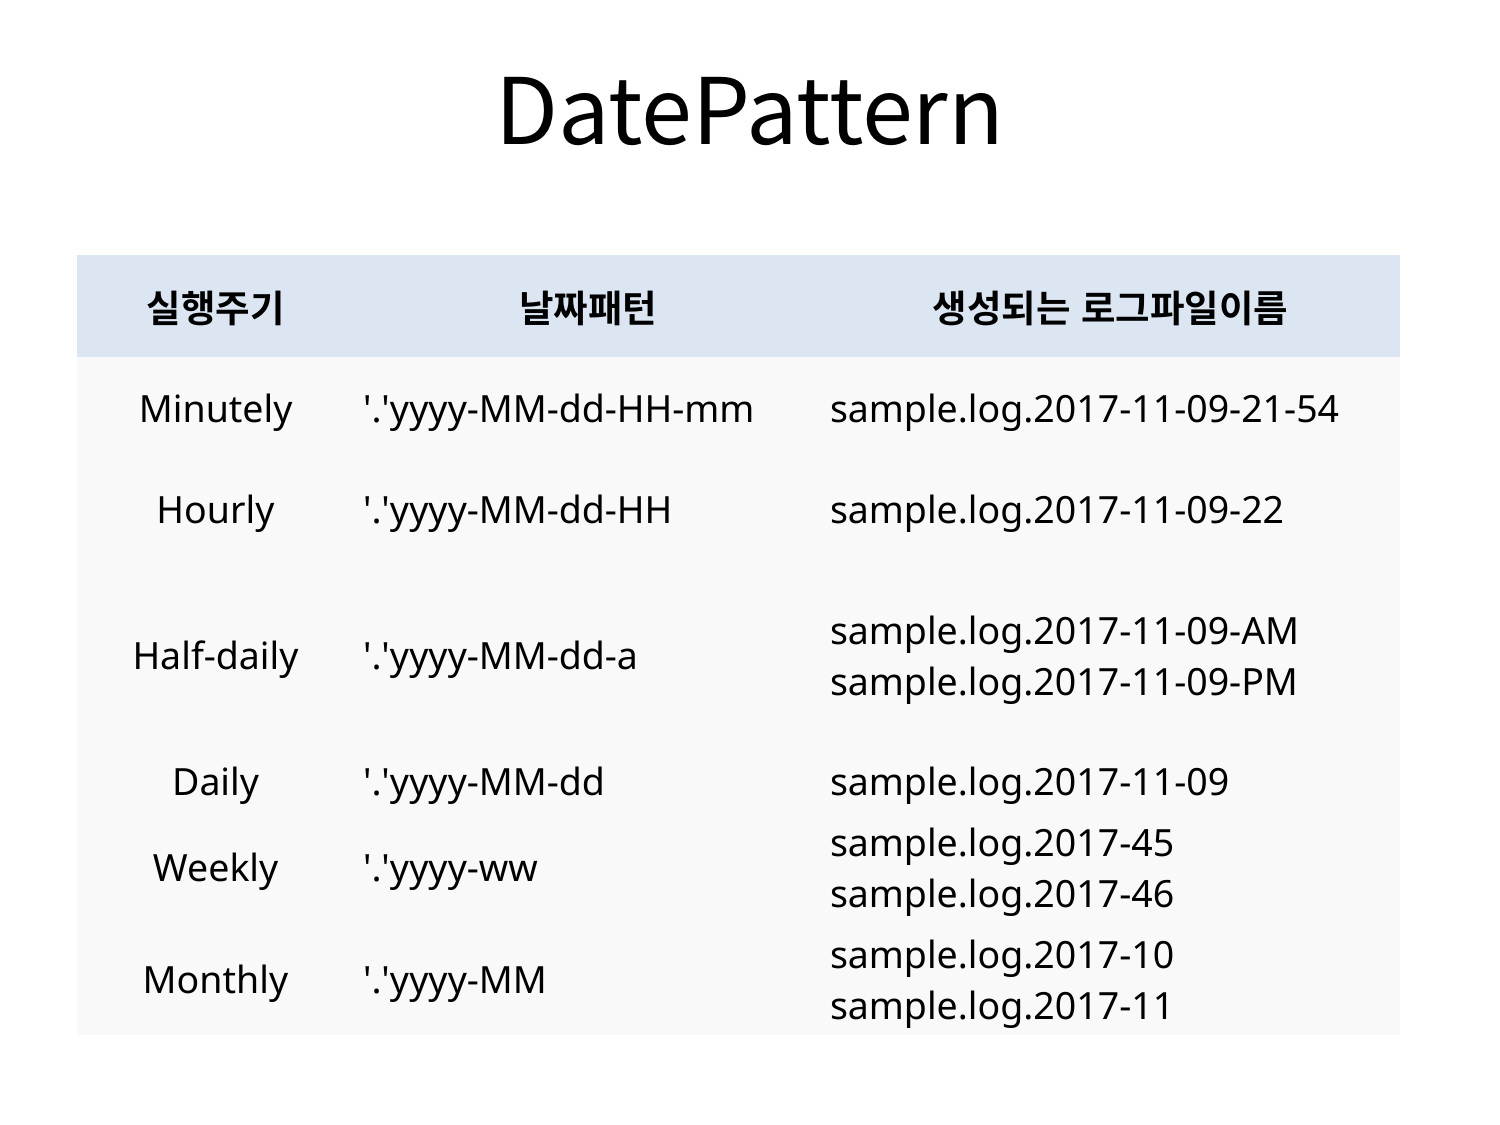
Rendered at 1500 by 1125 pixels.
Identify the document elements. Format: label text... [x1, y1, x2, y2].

table_cell Hourly [77, 459, 355, 560]
table_header 실행주기 [77, 255, 355, 357]
table_cell '.'yyyy-ww [355, 812, 822, 923]
table_cell Weekly [77, 812, 355, 923]
table_cell sample.log.2017-11-09-AM sample.log.2017-11-09-PM [822, 560, 1400, 751]
table_cell Minutely [77, 357, 355, 459]
table_cell '.'yyyy-MM-dd-a [355, 560, 822, 751]
table_cell sample.log.2017-45 sample.log.2017-46 [822, 812, 1400, 923]
table_cell '.'yyyy-MM-dd-HH [355, 459, 822, 560]
table_cell Monthly [77, 923, 355, 1035]
table_cell sample.log.2017-10 sample.log.2017-11 [822, 923, 1400, 1035]
table_header 생성되는 로그파일이름 [822, 255, 1400, 357]
table_cell sample.log.2017-11-09 [822, 751, 1400, 812]
table_cell Daily [77, 751, 355, 812]
table_header 날짜패턴 [355, 255, 822, 357]
table_cell '.'yyyy-MM-dd-HH-mm [355, 357, 822, 459]
table_cell '.'yyyy-MM [355, 923, 822, 1035]
table_cell '.'yyyy-MM-dd [355, 751, 822, 812]
table_cell Half-daily [77, 560, 355, 751]
title DatePattern [75, 45, 1425, 233]
table_cell sample.log.2017-11-09-22 [822, 459, 1400, 560]
table_cell sample.log.2017-11-09-21-54 [822, 357, 1400, 459]
